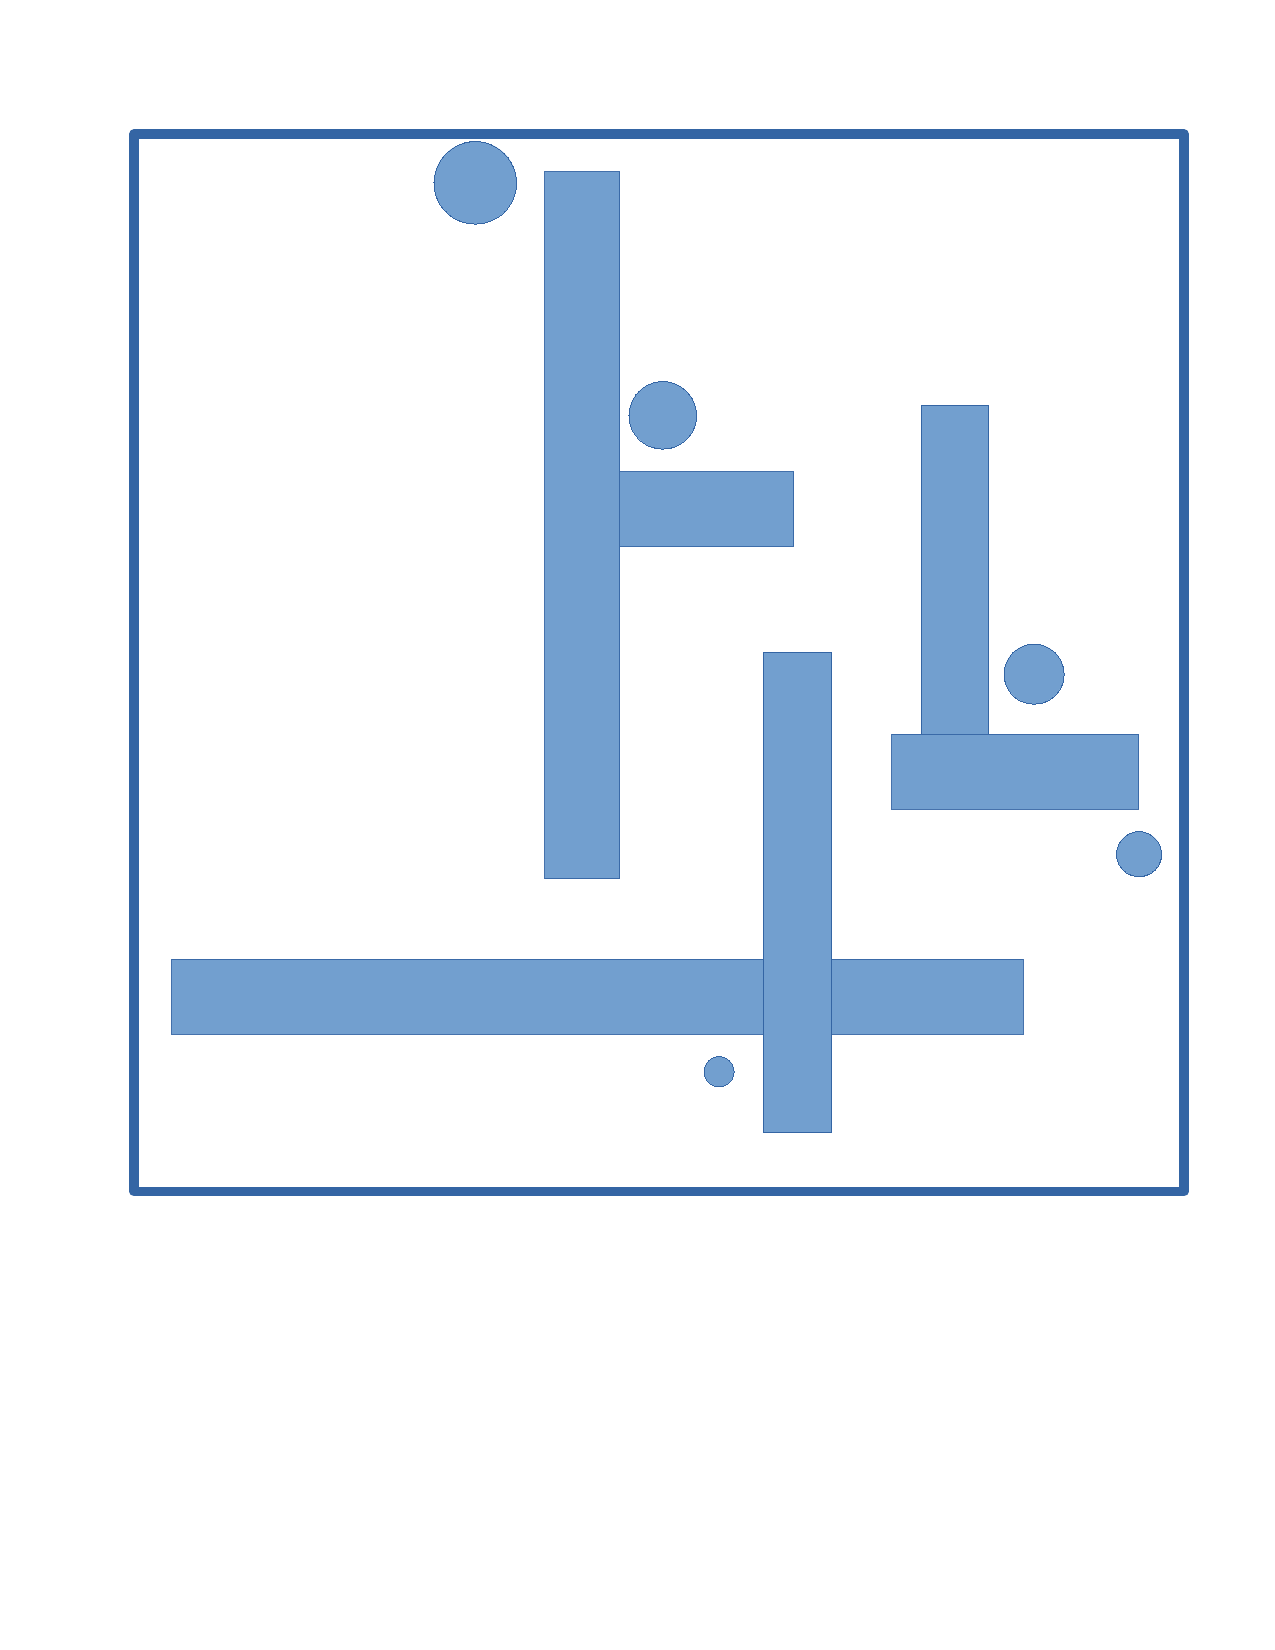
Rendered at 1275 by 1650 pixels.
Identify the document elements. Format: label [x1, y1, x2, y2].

text_box [134, 133, 1185, 1192]
